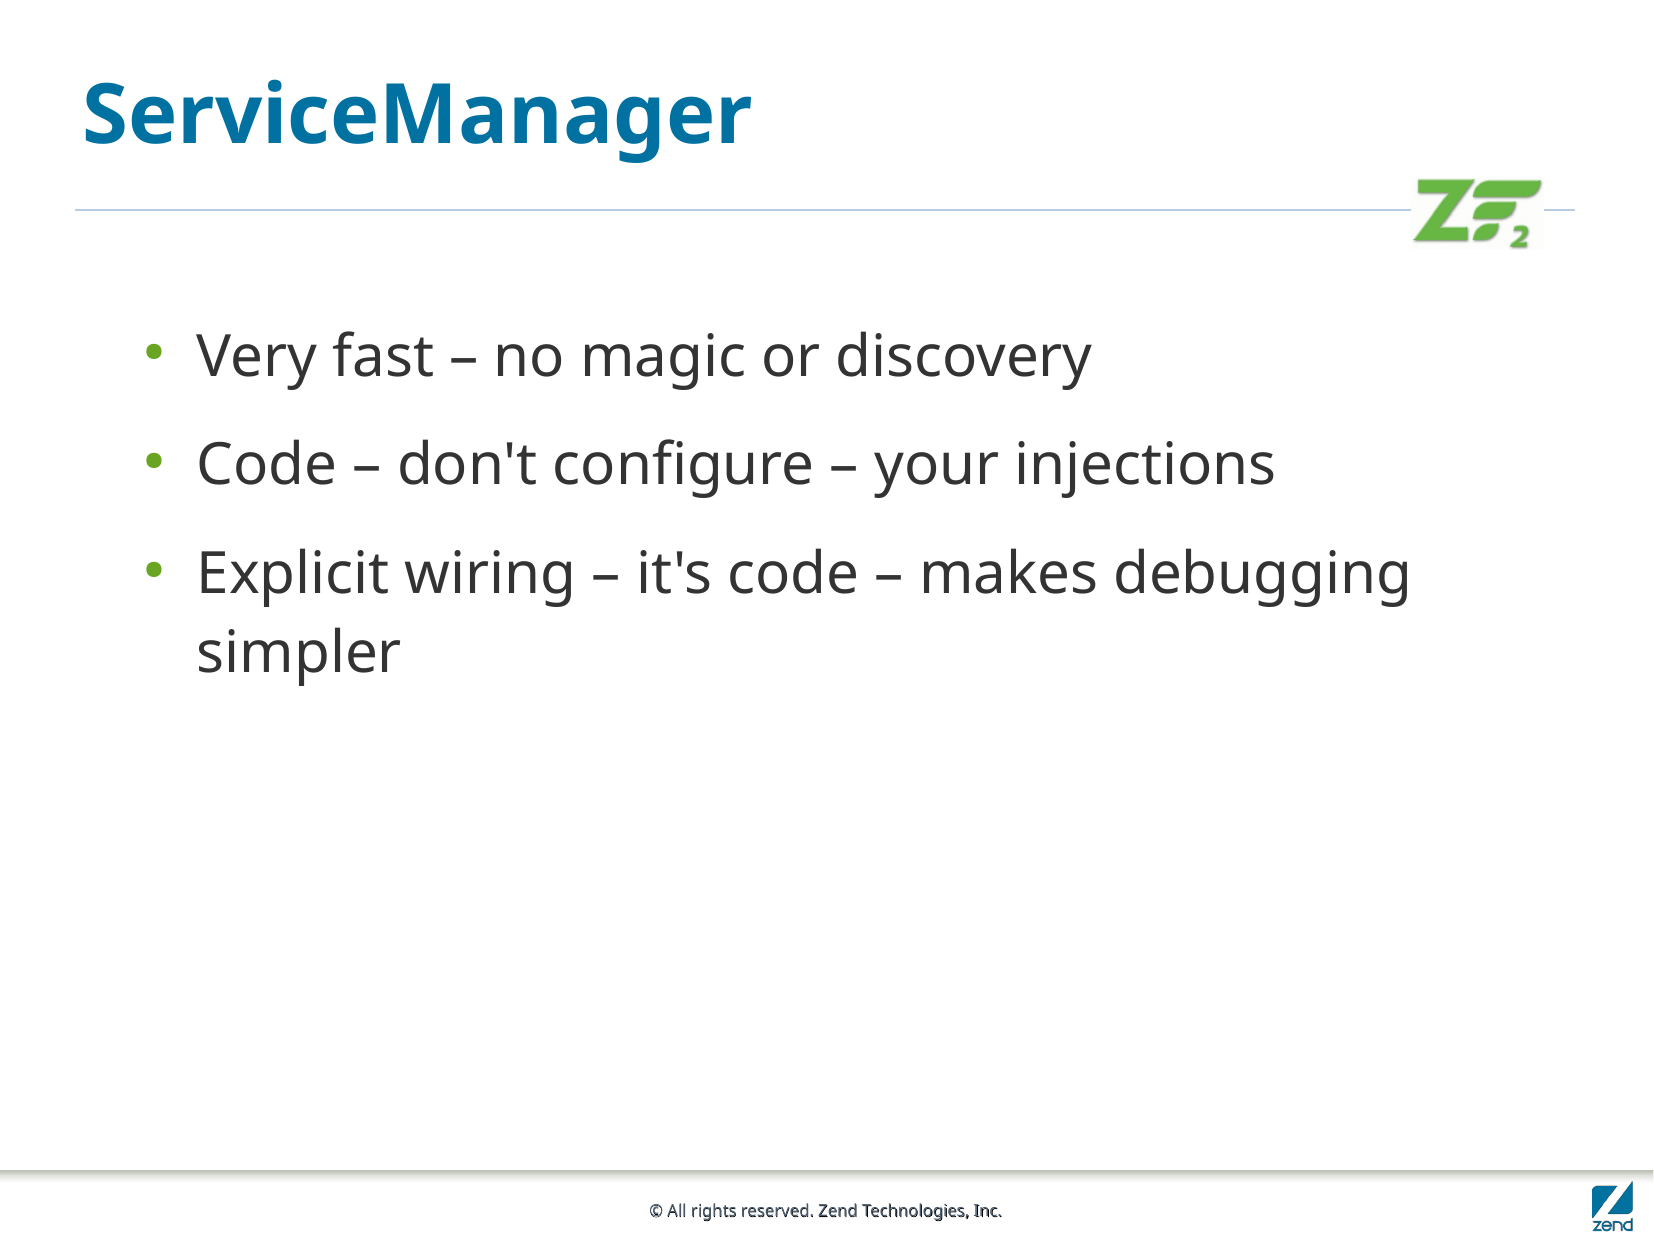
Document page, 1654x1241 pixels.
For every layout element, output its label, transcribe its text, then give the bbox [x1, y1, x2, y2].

list Very fast – no magic or discovery Code – don't configure – your injections Explicit wiring – it's code – makes debugging simpler [126, 313, 1571, 1070]
picture [1411, 177, 1544, 250]
picture [0, 1170, 1654, 1232]
title ServiceManager [82, 41, 1489, 169]
